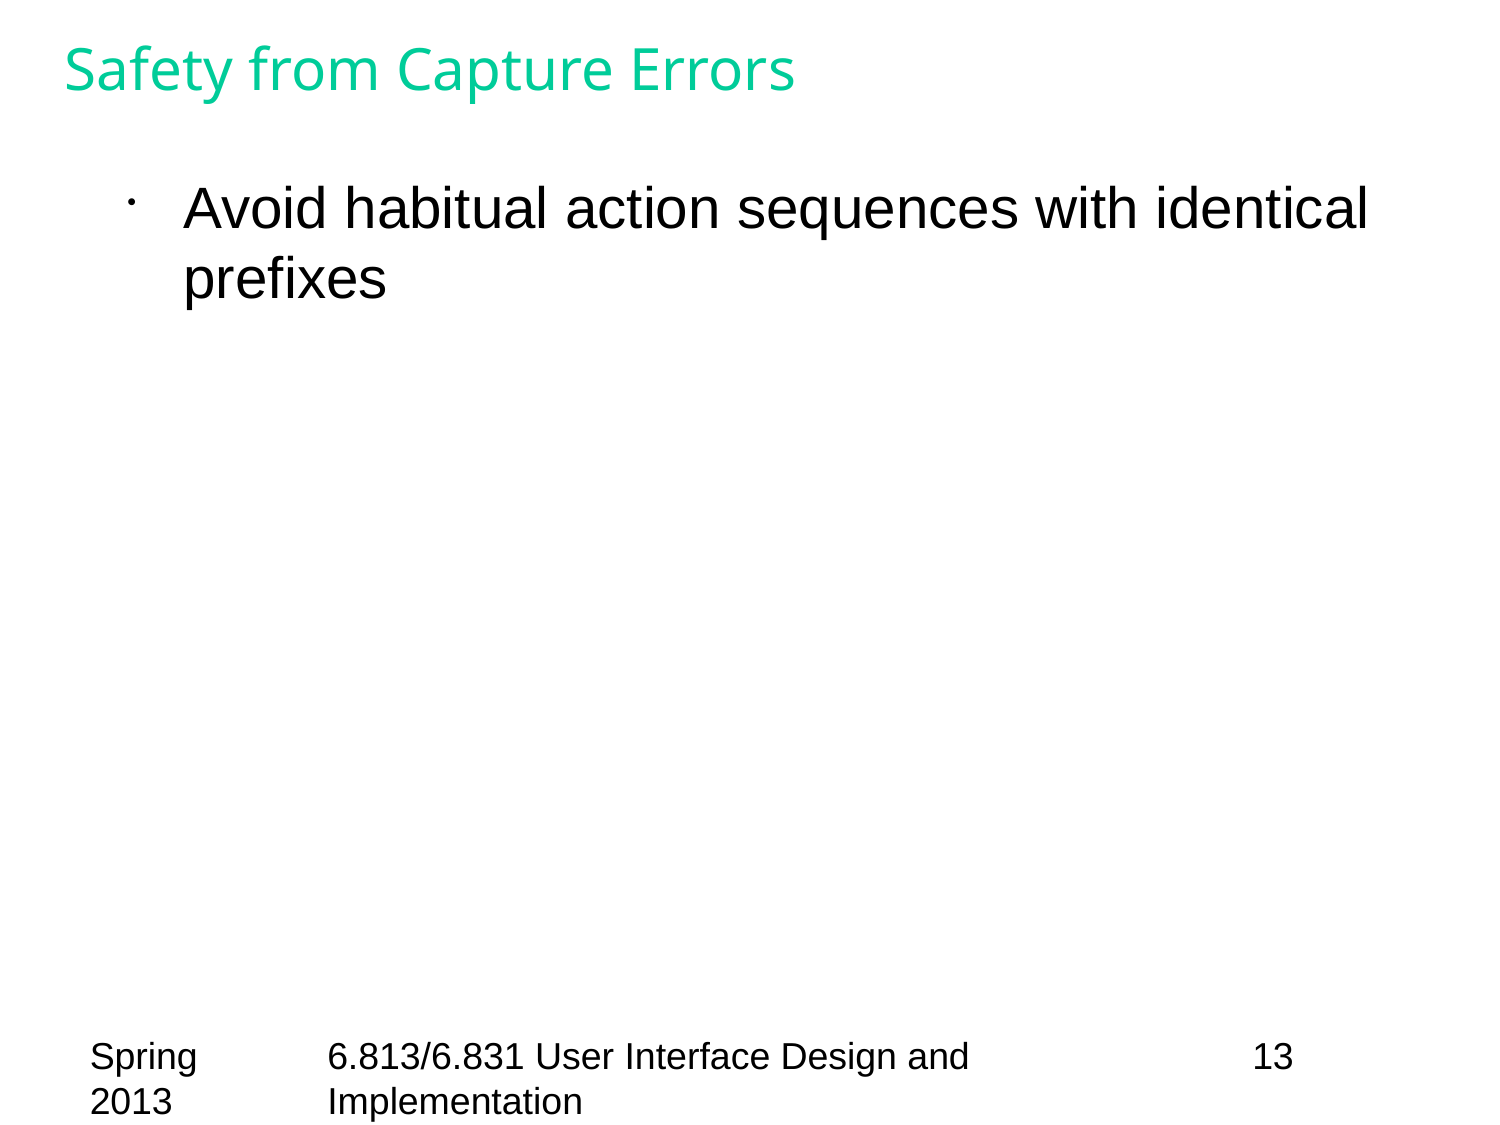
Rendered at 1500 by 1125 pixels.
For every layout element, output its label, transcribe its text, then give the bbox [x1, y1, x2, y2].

list Avoid habitual action sequences with identical prefixes [112, 162, 1388, 1000]
title Safety from Capture Errors [50, 24, 1438, 150]
slide_number <number> [1237, 1024, 1425, 1103]
footer 6.813/6.831 User Interface Design and Implementation [312, 1024, 1225, 1103]
slide_number Spring 2013 [75, 1024, 300, 1103]
